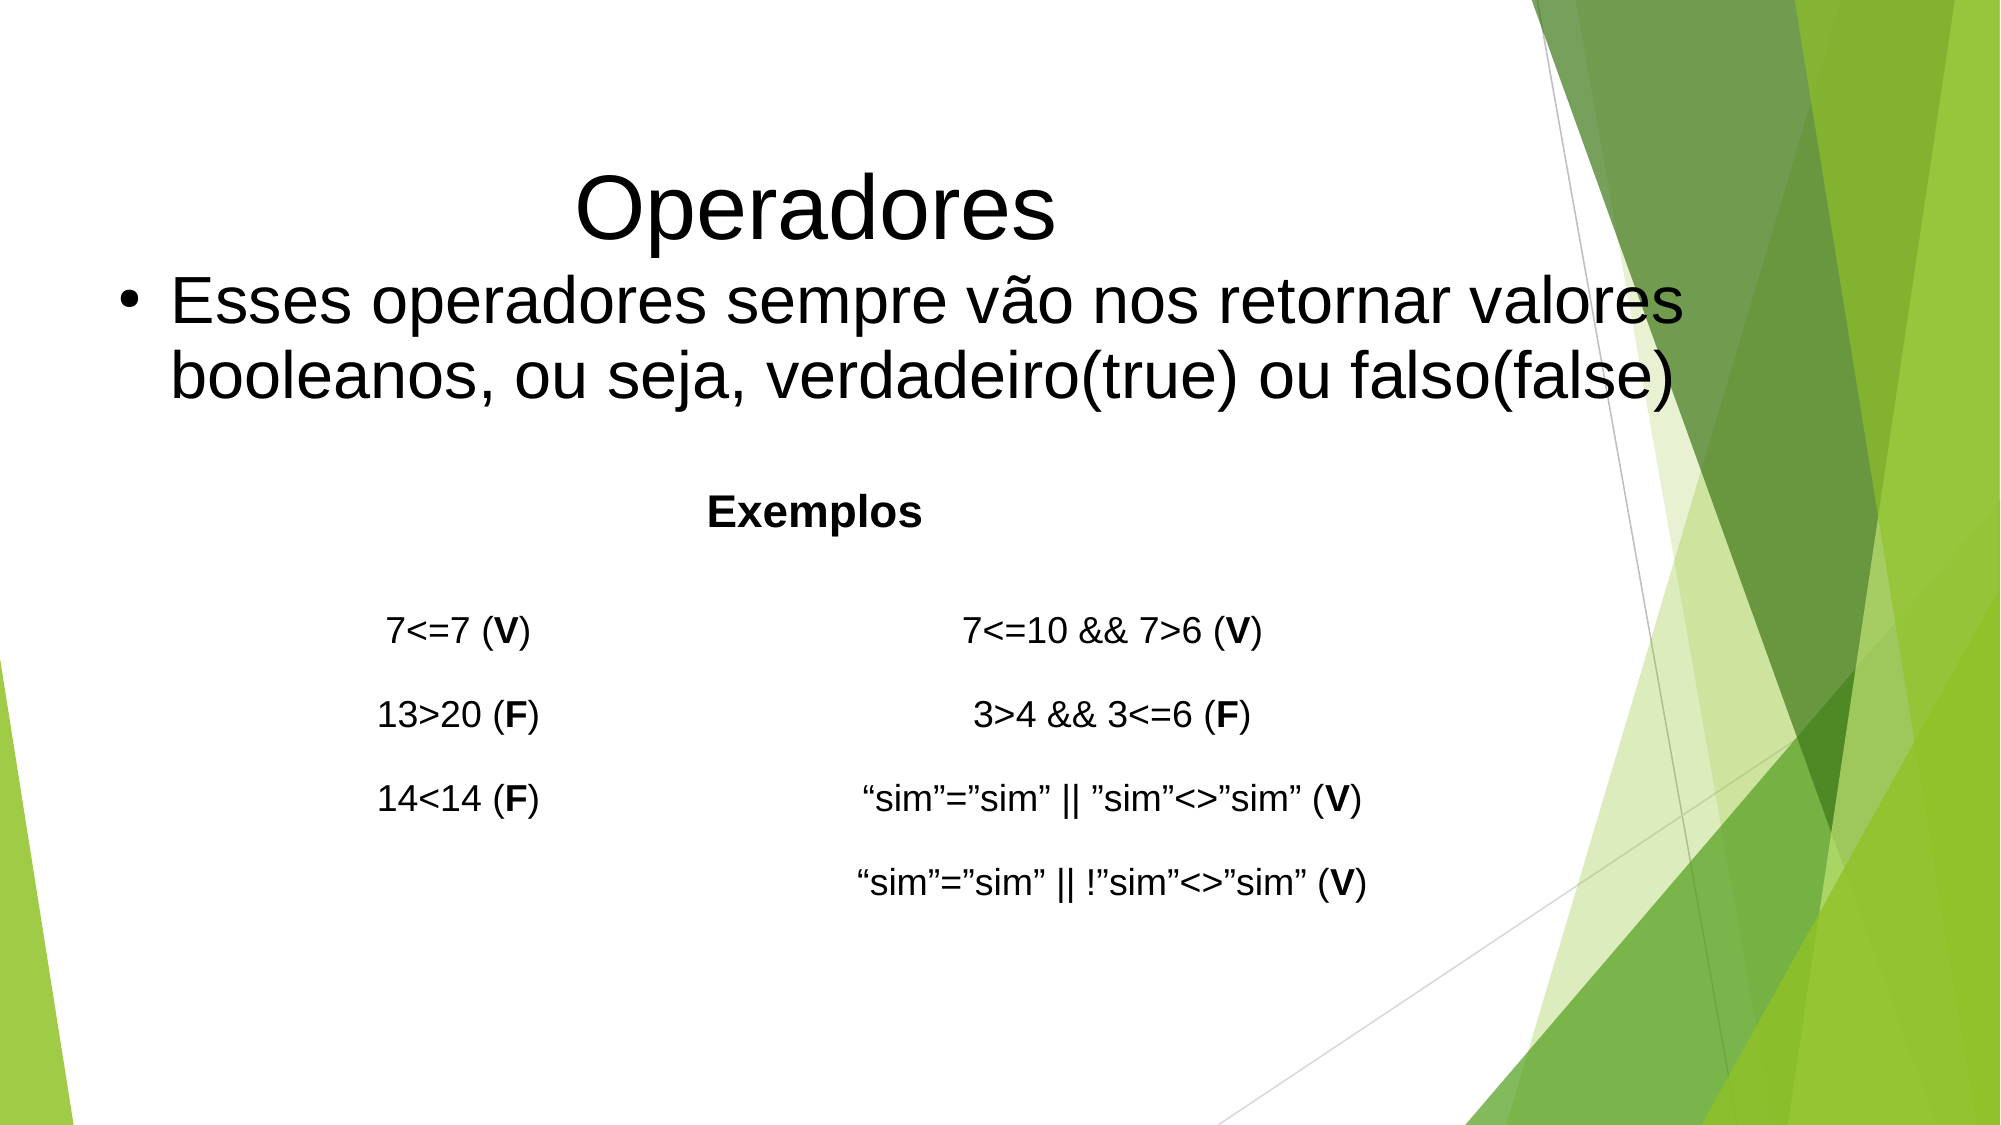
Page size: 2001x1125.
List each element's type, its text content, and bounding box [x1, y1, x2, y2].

text_box 7<=10 && 7>6 (V) 3>4 && 3<=6 (F) “sim”=”sim” || ”sim”<>”sim” (V) “sim”=”sim” || !”sim”<>”sim” (V) [842, 602, 1394, 911]
title Operadores [111, 99, 1522, 263]
text_box 7<=7 (V) 13>20 (F) 14<14 (F) [362, 602, 556, 828]
list Esses operadores sempre vão nos retornar valores booleanos, ou seja, verdadeiro(true) ou falso(false) [99, 263, 1900, 916]
text_box Exemplos [0, 478, 1630, 545]
